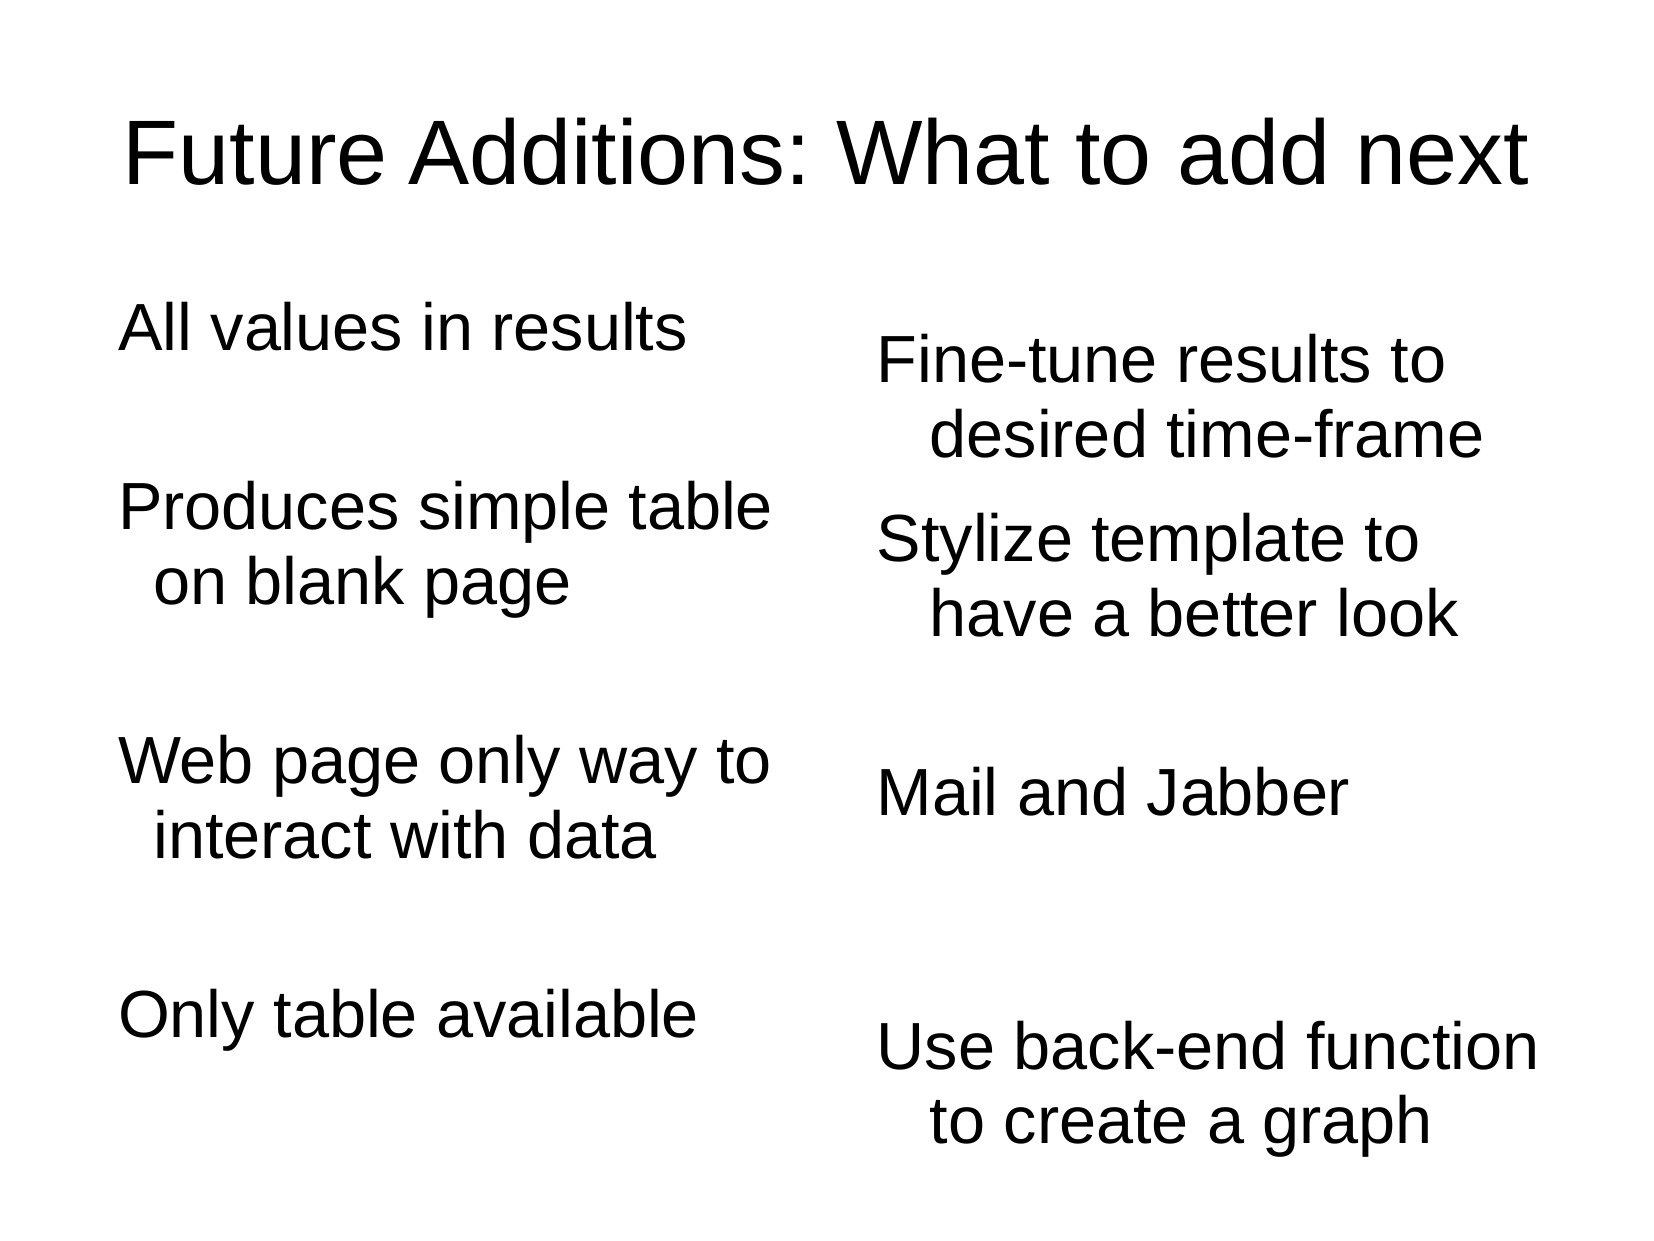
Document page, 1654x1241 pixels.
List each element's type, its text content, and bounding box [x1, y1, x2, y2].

title Future Additions: What to add next [82, 49, 1571, 257]
list All values in results Produces simple table on blank page Web page only way to interact with data Only table available [82, 290, 809, 1109]
list Fine-tune results to desired time-frame Stylize template to have a better look Mail and Jabber Use back-end function to create a graph [858, 322, 1562, 1234]
